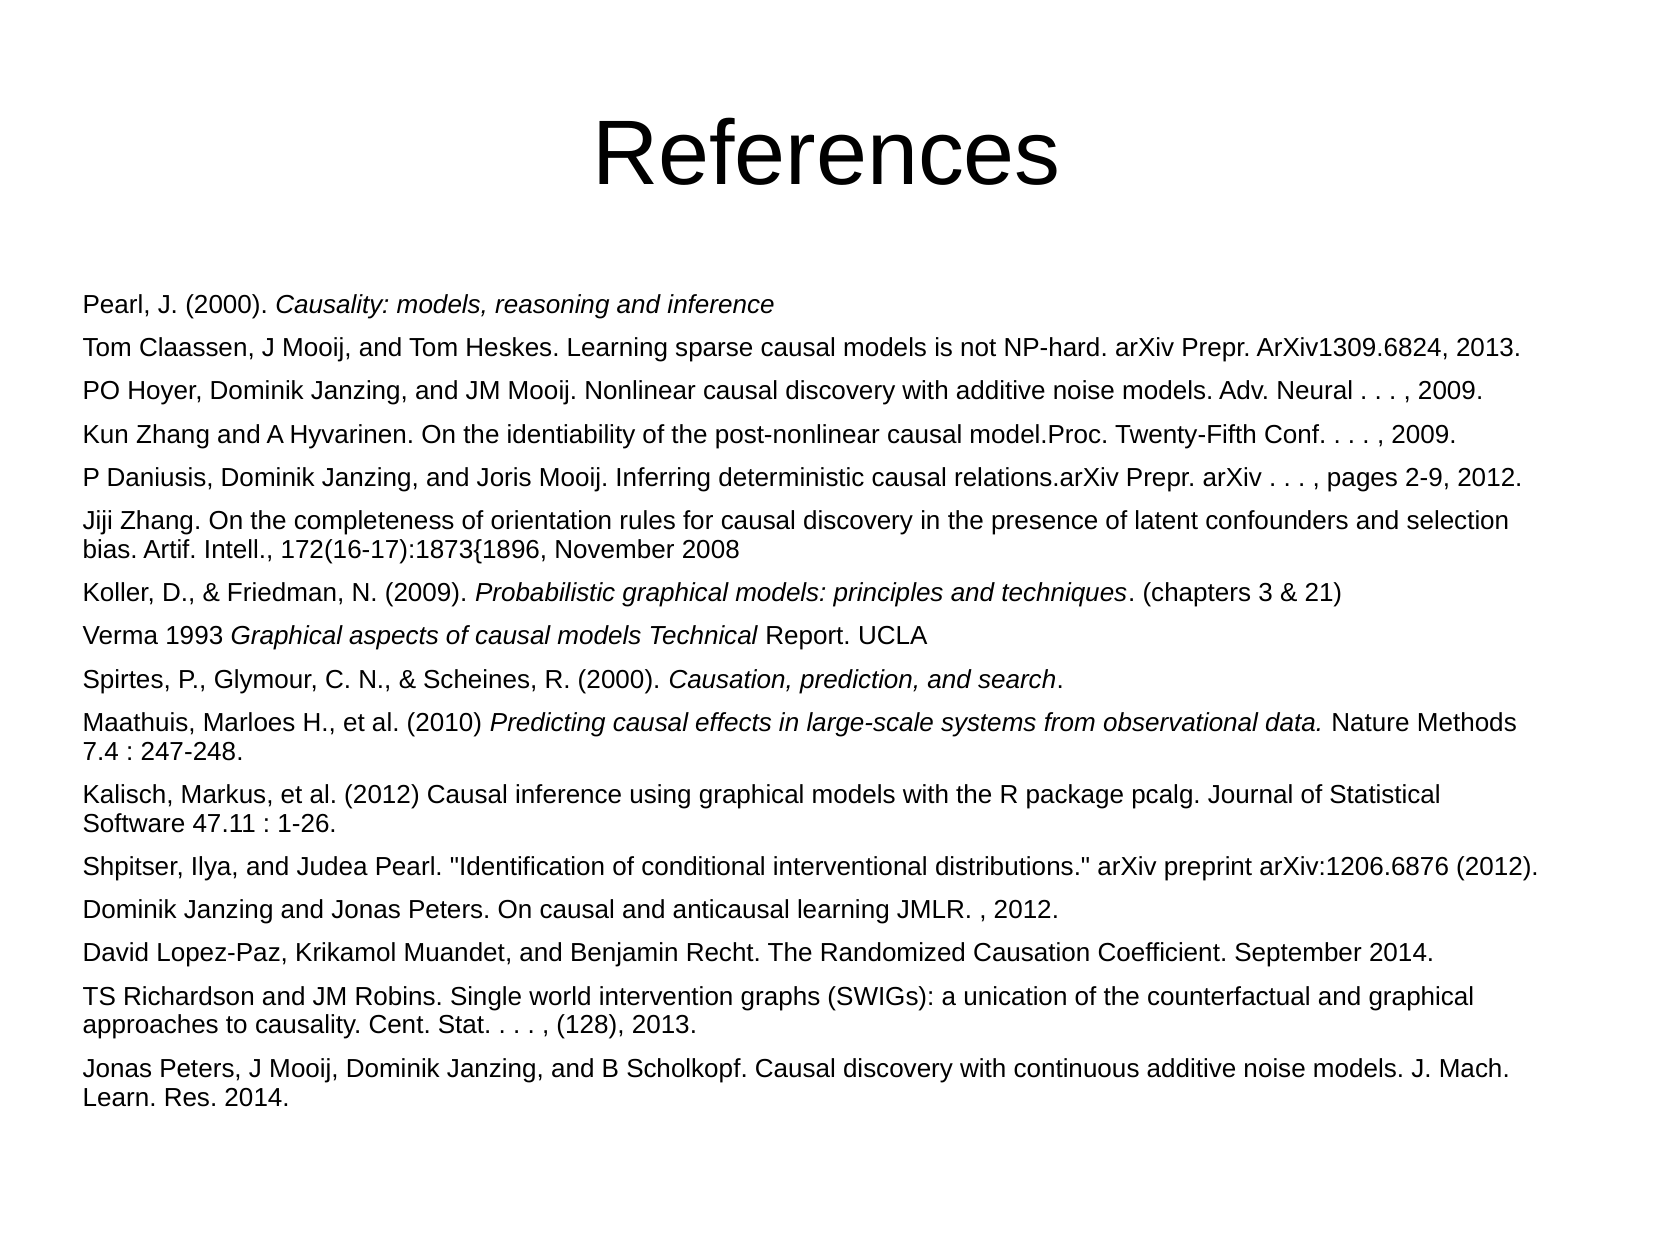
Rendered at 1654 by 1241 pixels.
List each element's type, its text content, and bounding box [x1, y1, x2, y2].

list Pearl, J. (2000). Causality: models, reasoning and inference Tom Claassen, J Mooij, and Tom Heskes. Learning sparse causal models is not NP-hard. arXiv Prepr. ArXiv1309.6824, 2013. PO Hoyer, Dominik Janzing, and JM Mooij. Nonlinear causal discovery with additive noise models. Adv. Neural . . . , 2009. Kun Zhang and A Hyvarinen. On the identiability of the post-nonlinear causal model.Proc. Twenty-Fifth Conf. . . . , 2009. P Daniusis, Dominik Janzing, and Joris Mooij. Inferring deterministic causal relations.arXiv Prepr. arXiv . . . , pages 2-9, 2012. Jiji Zhang. On the completeness of orientation rules for causal discovery in the presence of latent confounders and selection bias. Artif. Intell., 172(16-17):1873{1896, November 2008 Koller, D., & Friedman, N. (2009). Probabilistic graphical models: principles and techniques. (chapters 3 & 21) Verma 1993 Graphical aspects of causal models Technical Report. UCLA Spirtes, P., Glymour, C. N., & Scheines, R. (2000). Causation, prediction, and search. Maathuis, Marloes H., et al. (2010) Predicting causal effects in large-scale systems from observational data. Nature Methods 7.4 : 247-248. Kalisch, Markus, et al. (2012) Causal inference using graphical models with the R package pcalg. Journal of Statistical Software 47.11 : 1-26. Shpitser, Ilya, and Judea Pearl. "Identification of conditional interventional distributions." arXiv preprint arXiv:1206.6876 (2012). Dominik Janzing and Jonas Peters. On causal and anticausal learning JMLR. , 2012. David Lopez-Paz, Krikamol Muandet, and Benjamin Recht. The Randomized Causation Coefficient. September 2014. TS Richardson and JM Robins. Single world intervention graphs (SWIGs): a unication of the counterfactual and graphical approaches to causality. Cent. Stat. . . . , (128), 2013. Jonas Peters, J Mooij, Dominik Janzing, and B Scholkopf. Causal discovery with continuous additive noise models. J. Mach. Learn. Res. 2014. [82, 290, 1571, 1182]
title References [82, 49, 1571, 257]
